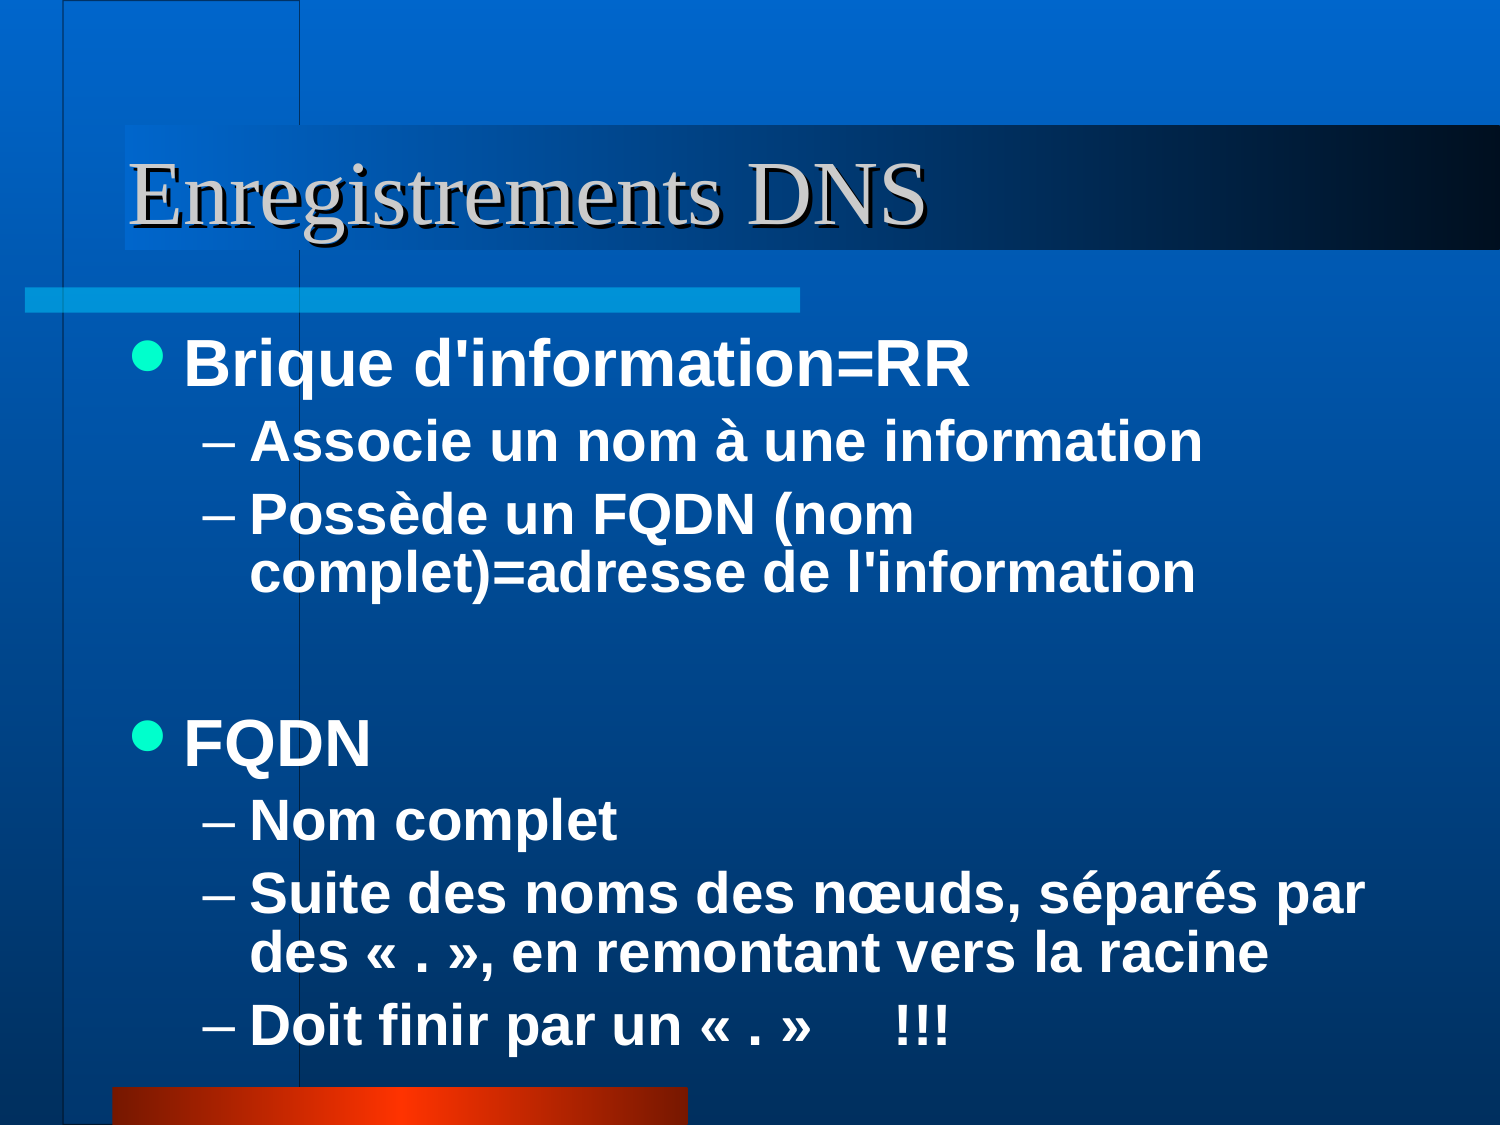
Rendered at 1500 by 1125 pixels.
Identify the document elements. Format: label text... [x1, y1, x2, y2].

title Enregistrements DNS [112, 99, 1388, 288]
list Brique d'information=RR Associe un nom à une information Possède un FQDN (nom complet)=adresse de l'information FQDN Nom complet Suite des noms des nœuds, séparés par des « . », en remontant vers la racine Doit finir par un « . » !!! [112, 324, 1388, 1125]
